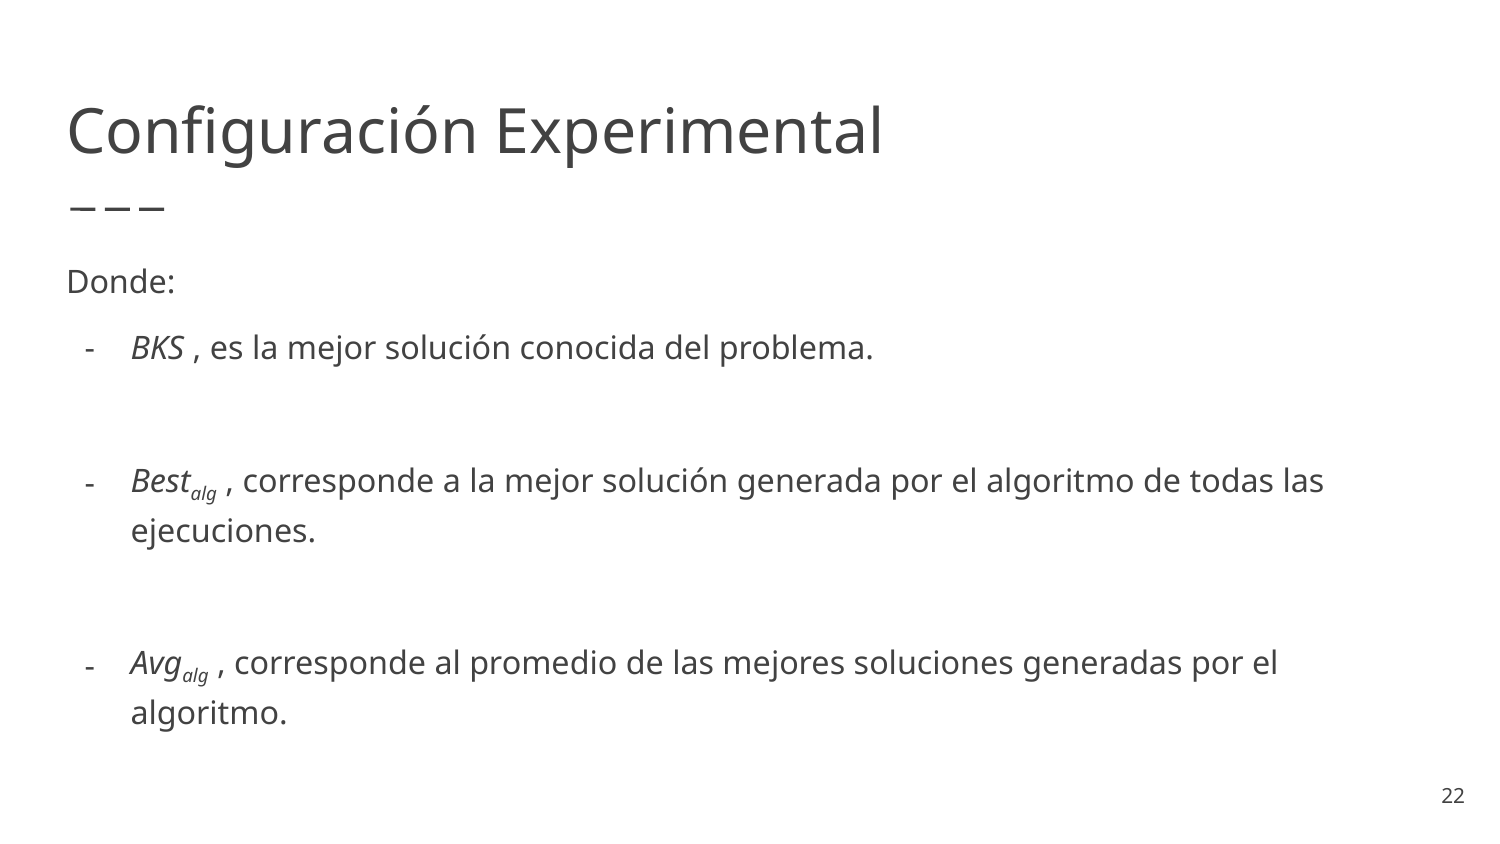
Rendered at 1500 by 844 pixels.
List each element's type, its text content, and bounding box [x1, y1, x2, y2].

title Configuración Experimental [51, 61, 1449, 182]
list Donde: BKS , es la mejor solución conocida del problema. Bestalg , corresponde a la mejor solución generada por el algoritmo de todas las ejecuciones. Avgalg , corresponde al promedio de las mejores soluciones generadas por el algoritmo. [51, 240, 1449, 750]
slide_number <number> [1389, 764, 1480, 830]
